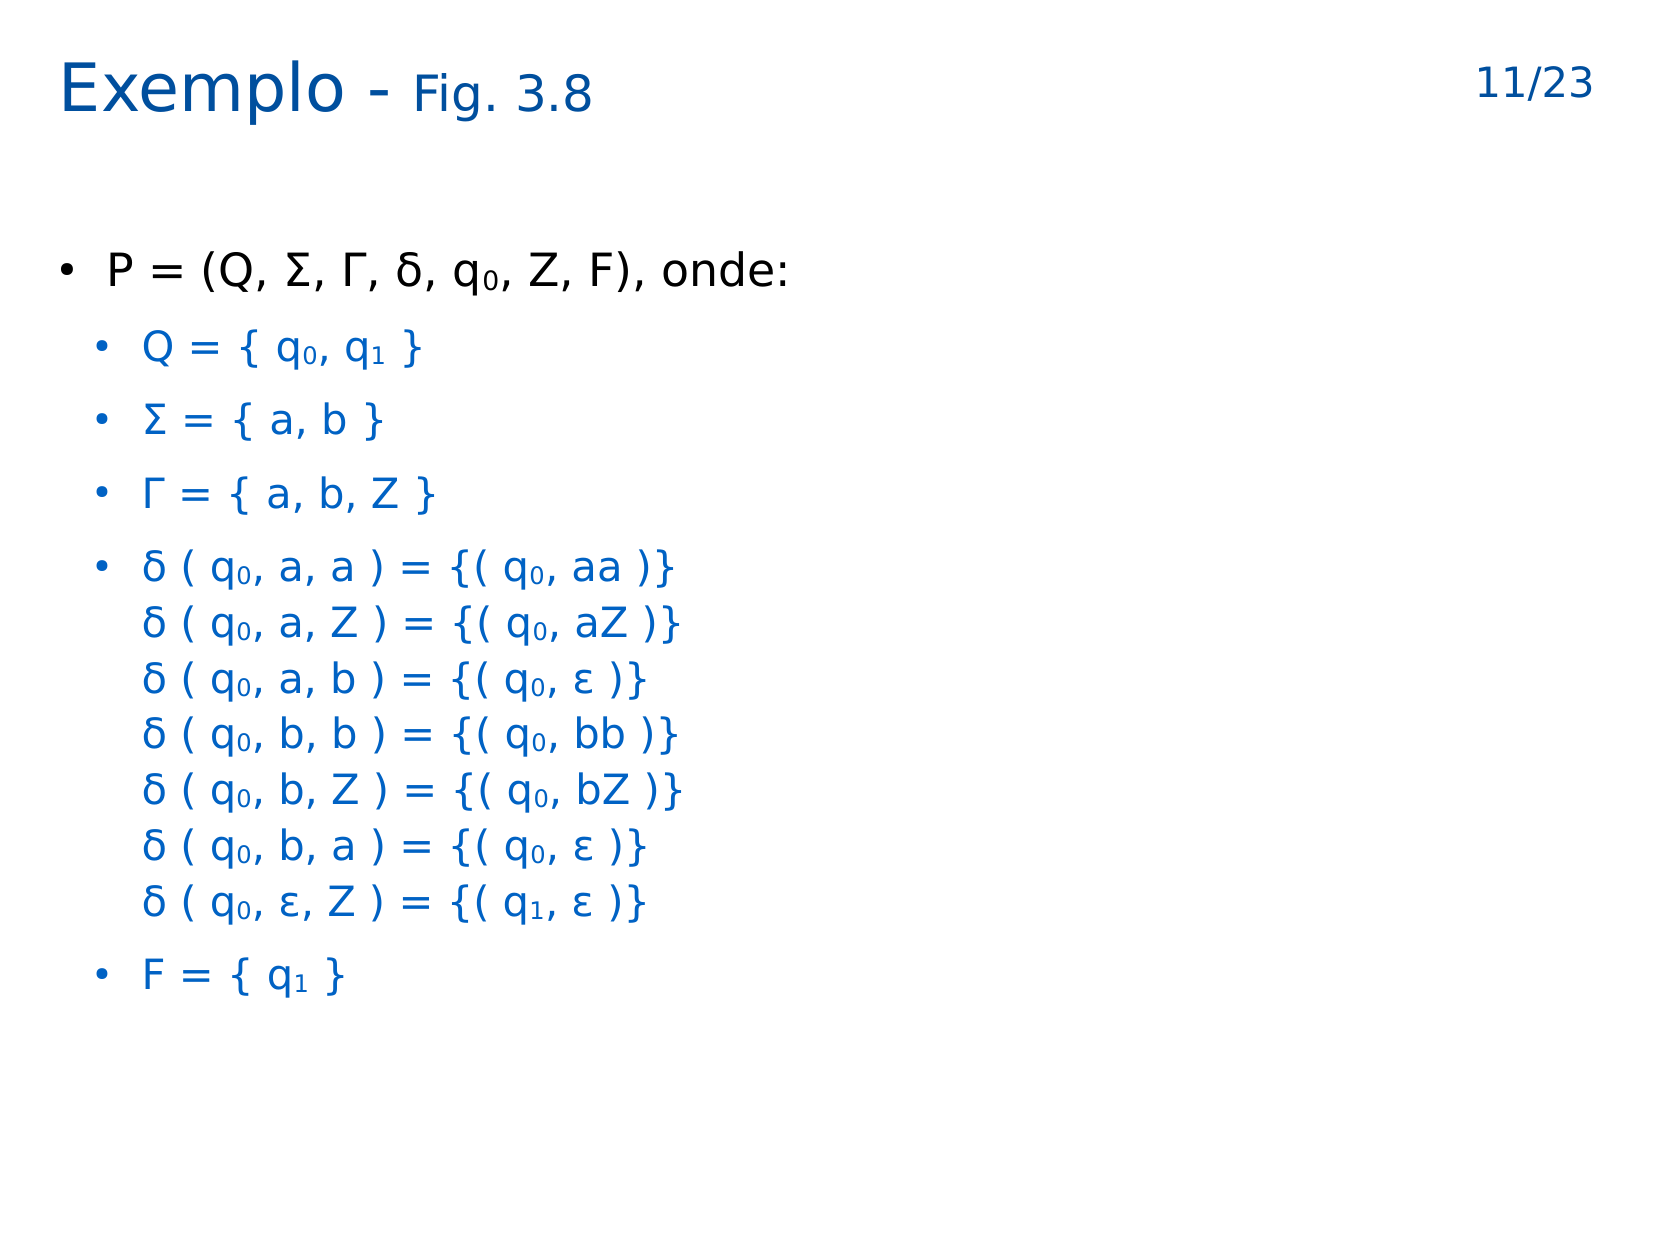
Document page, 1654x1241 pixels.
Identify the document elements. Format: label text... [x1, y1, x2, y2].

title Exemplo - Fig. 3.8 [59, 29, 1625, 148]
list P = (Q, Σ, Γ, δ, q0, Z, F), onde: Q = { q0, q1 } Σ = { a, b } Γ = { a, b, Z } δ ( q0, a, a ) = {( q0, aa )} δ ( q0, a, Z ) = {( q0, aZ )} δ ( q0, a, b ) = {( q0, ε )} δ ( q0, b, b ) = {( q0, bb )} δ ( q0, b, Z ) = {( q0, bZ )} δ ( q0, b, a ) = {( q0, ε )} δ ( q0, ε, Z ) = {( q1, ε )} F = { q1 } [59, 236, 1595, 1211]
